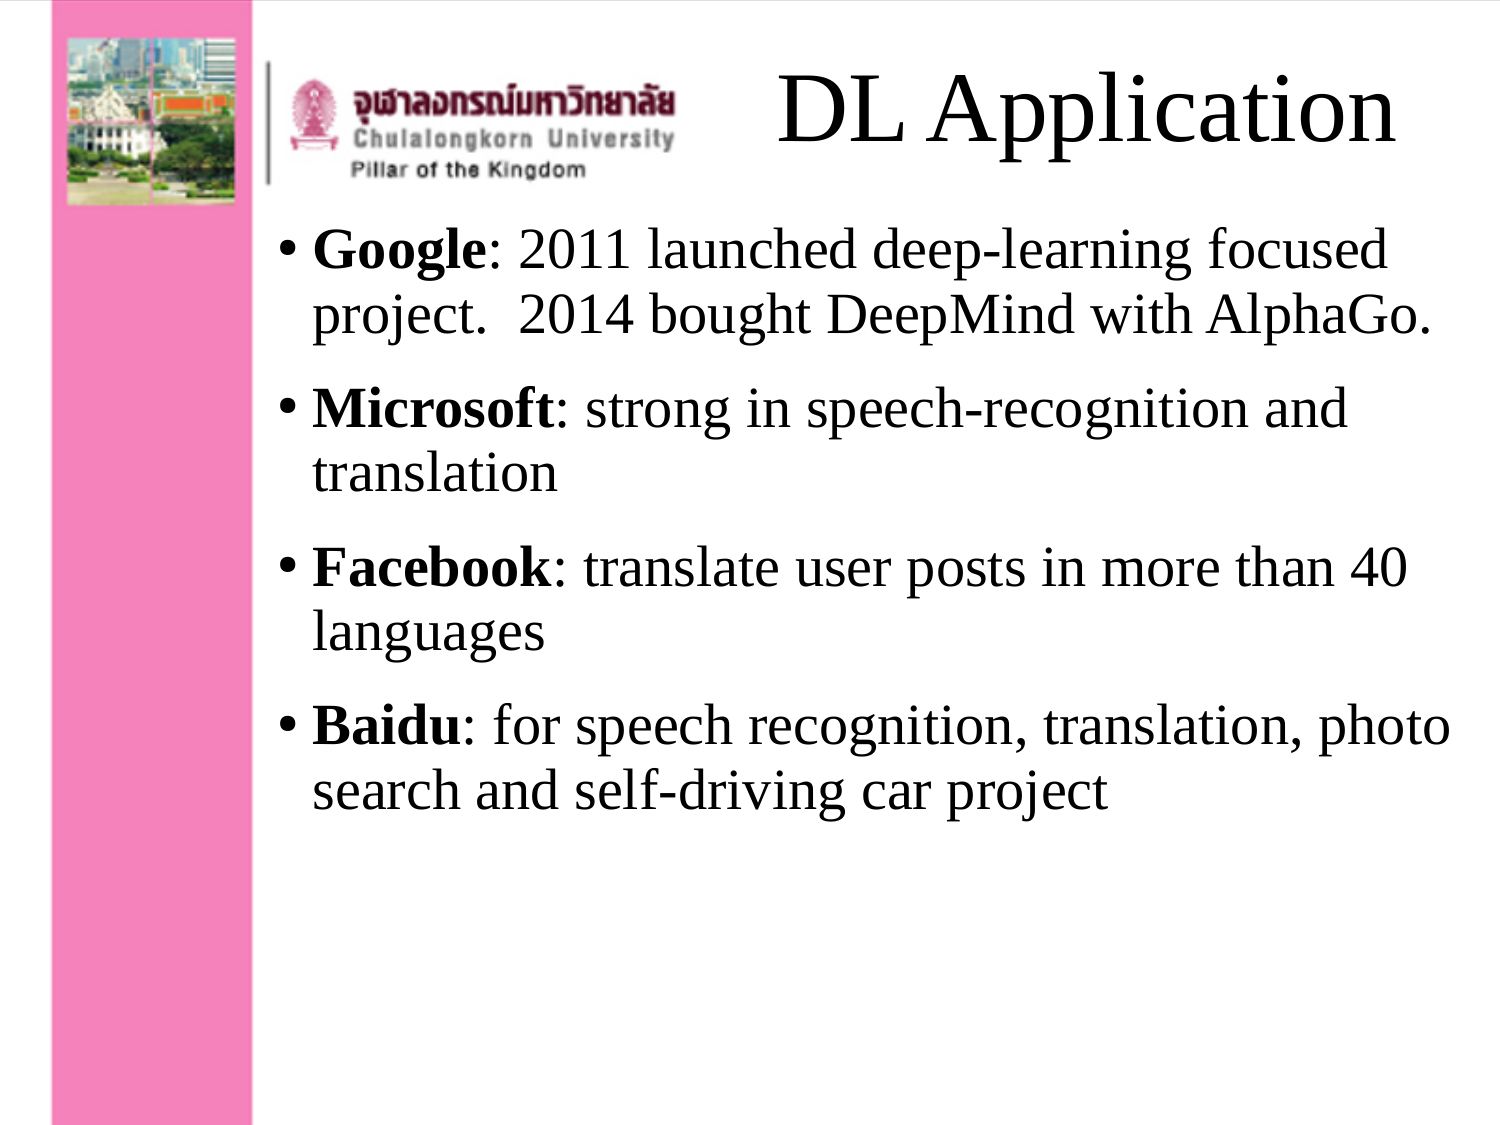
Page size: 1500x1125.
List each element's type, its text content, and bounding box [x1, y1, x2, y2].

text_box Google: 2011 launched deep-learning focused project. 2014 bought DeepMind with AlphaGo. Microsoft: strong in speech-recognition and translation Facebook: translate user posts in more than 40 languages Baidu: for speech recognition, translation, photo search and self-driving car project [262, 209, 1500, 886]
picture [0, 0, 1500, 1125]
title DL Application [705, 18, 1471, 197]
